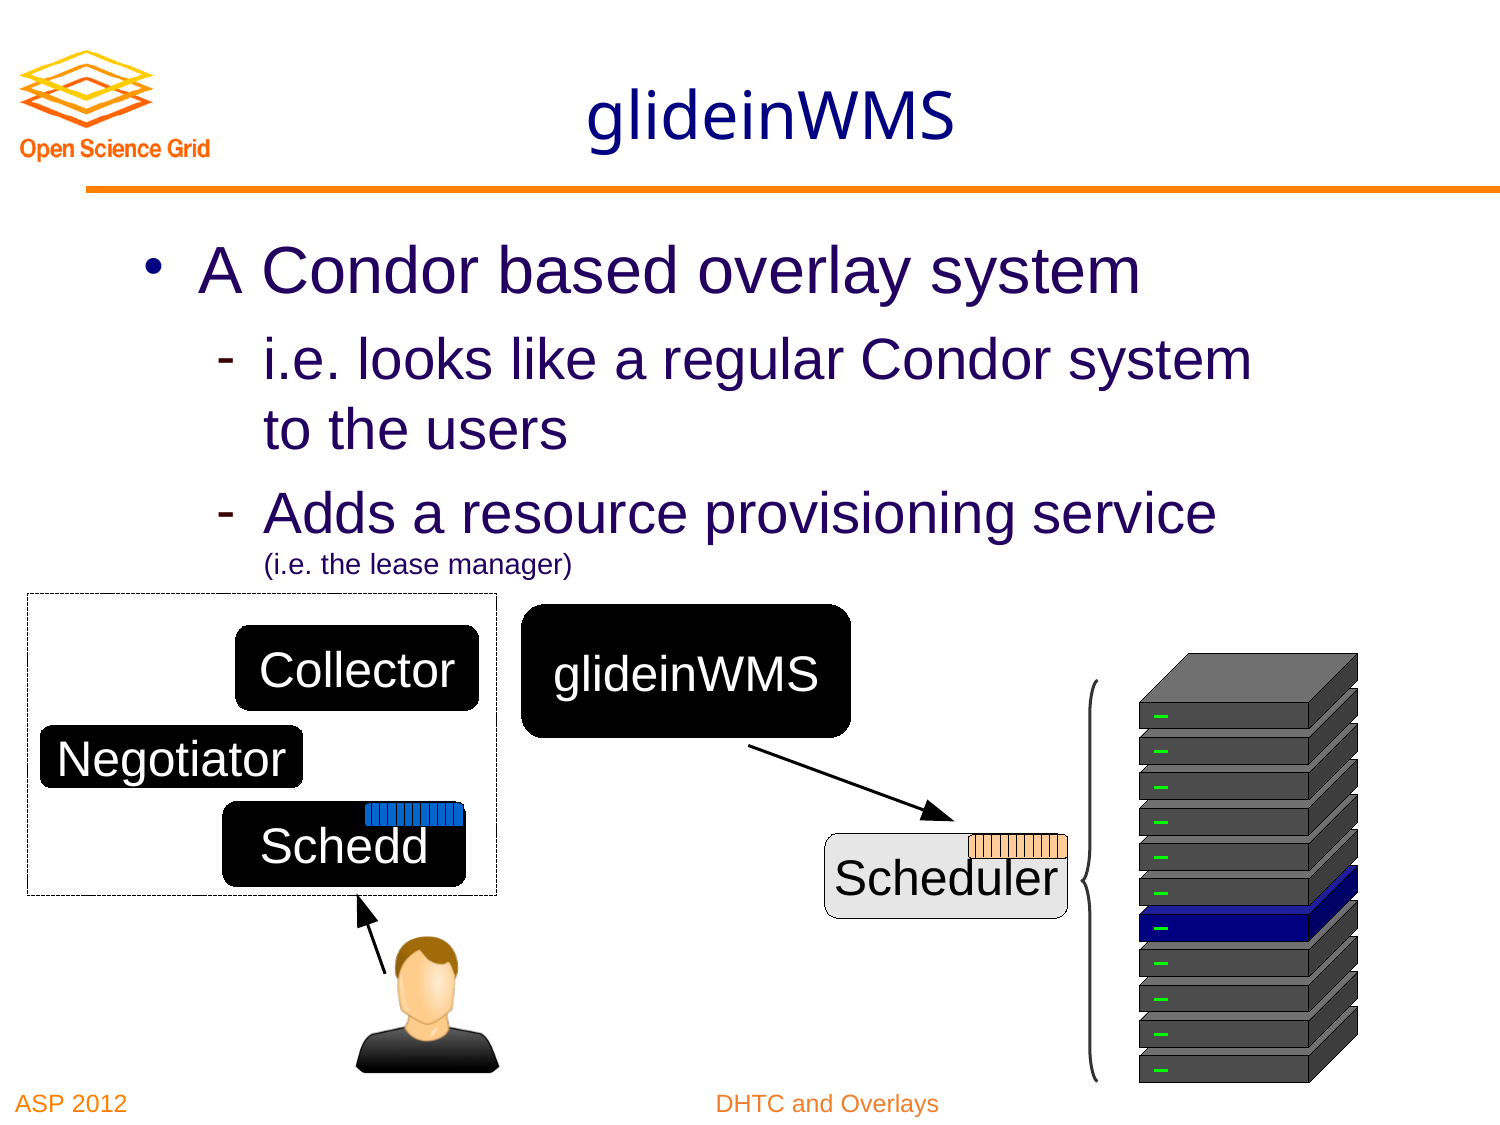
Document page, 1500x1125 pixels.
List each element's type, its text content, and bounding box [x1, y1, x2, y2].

text_box Negotiator [40, 725, 303, 788]
picture [352, 926, 503, 1077]
text_box [1139, 688, 1358, 765]
text_box glideinWMS [521, 604, 851, 738]
text_box [1139, 829, 1358, 906]
text_box Scheduler [824, 833, 1068, 919]
text_box [1139, 936, 1358, 1012]
text_box [1139, 865, 1358, 942]
text_box [1139, 723, 1358, 800]
text_box Schedd [408, 839, 421, 860]
text_box [1139, 794, 1358, 871]
text_box [1139, 759, 1358, 836]
text_box Scheduler [954, 871, 967, 892]
title glideinWMS [201, 18, 1342, 207]
picture [0, 27, 201, 179]
text_box Collector [235, 625, 479, 711]
text_box Schedd [380, 839, 393, 860]
text_box [364, 802, 464, 827]
text_box [1139, 653, 1358, 729]
text_box [968, 834, 1068, 859]
text_box [1139, 1006, 1358, 1083]
text_box Schedd [222, 801, 466, 887]
list A Condor based overlay system i.e. looks like a regular Condor system to the users Adds a resource provisioning service (i.e. the lease manager) [127, 218, 1403, 962]
text_box [1139, 900, 1358, 977]
text_box [1139, 971, 1358, 1048]
